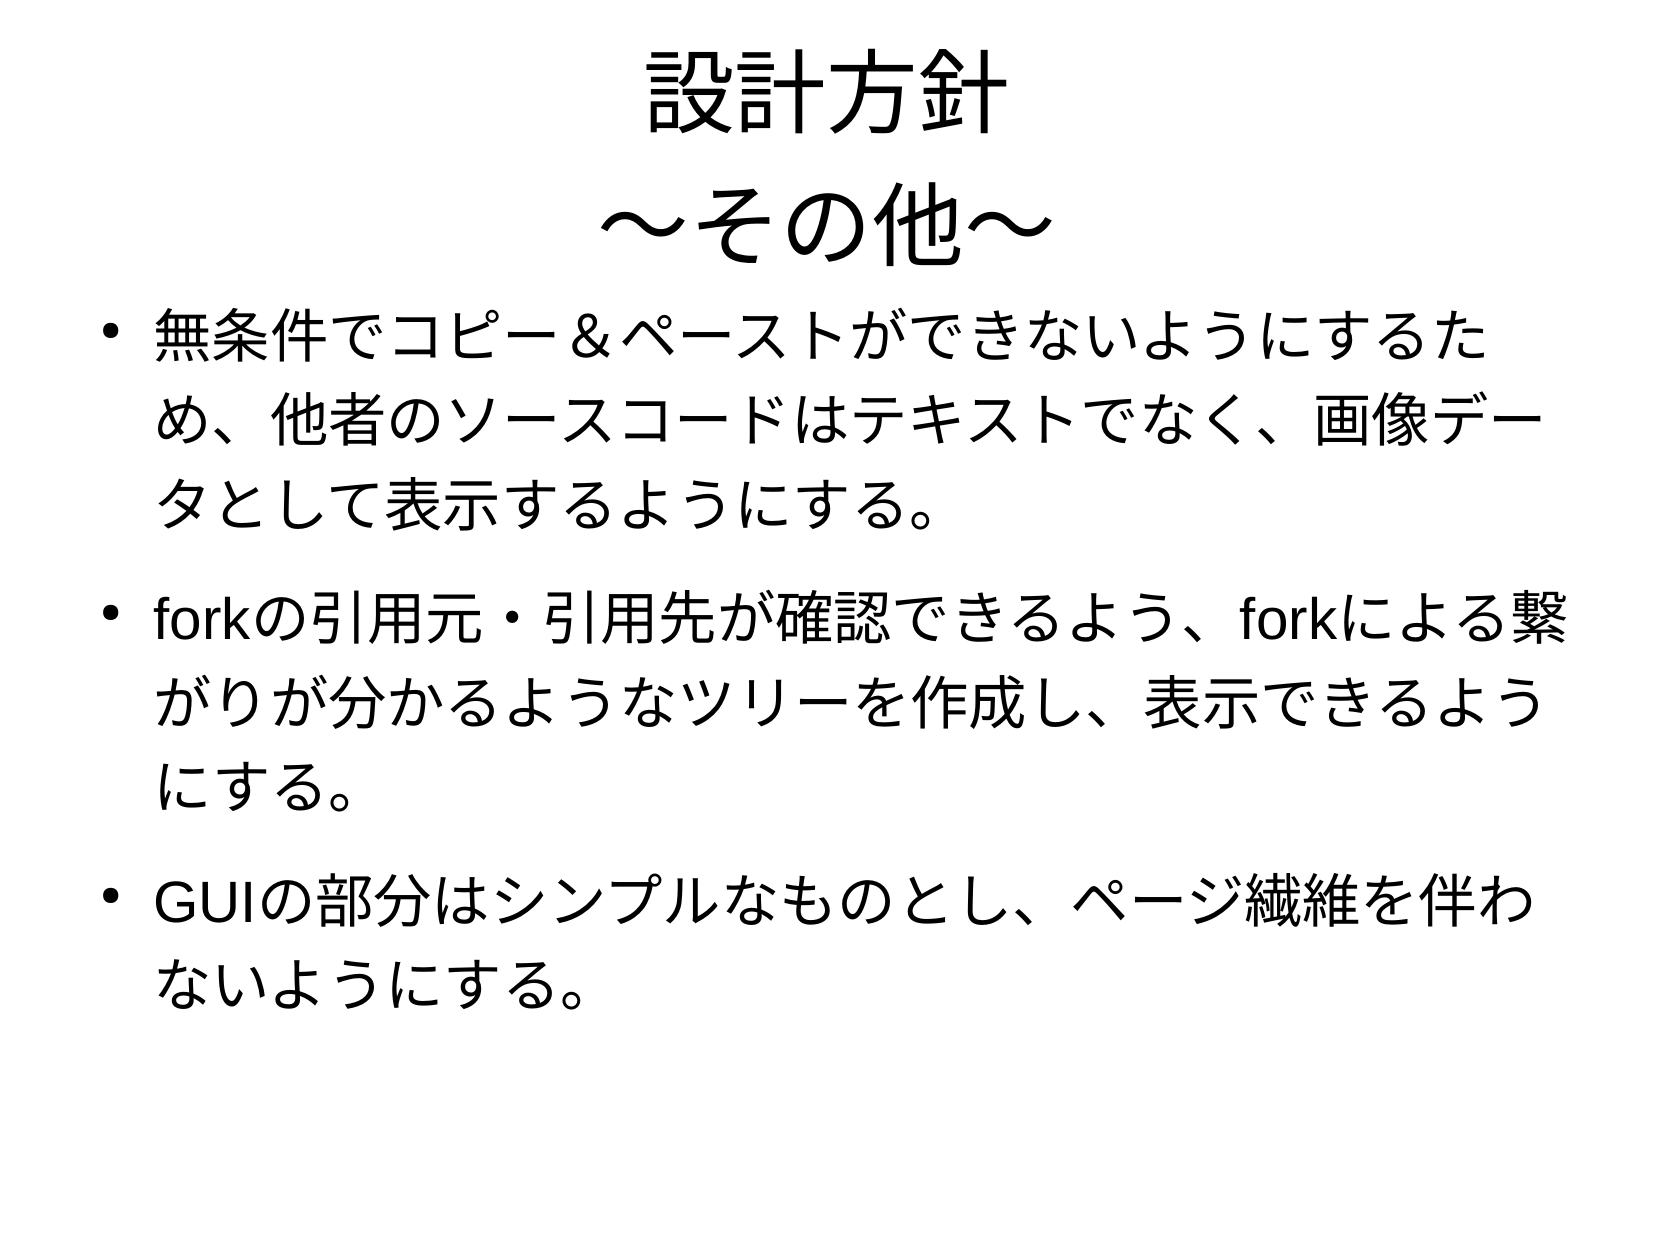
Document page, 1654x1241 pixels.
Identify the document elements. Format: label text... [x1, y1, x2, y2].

list 無条件でコピー＆ペーストができないようにするため、他者のソースコードはテキストでなく、画像データとして表示するようにする。 forkの引用元・引用先が確認できるよう、forkによる繋がりが分かるようなツリーを作成し、表示できるようにする。 GUIの部分はシンプルなものとし、ページ繊維を伴わないようにする。 [82, 290, 1571, 1109]
title 設計方針 ～その他～ [82, 36, 1571, 270]
